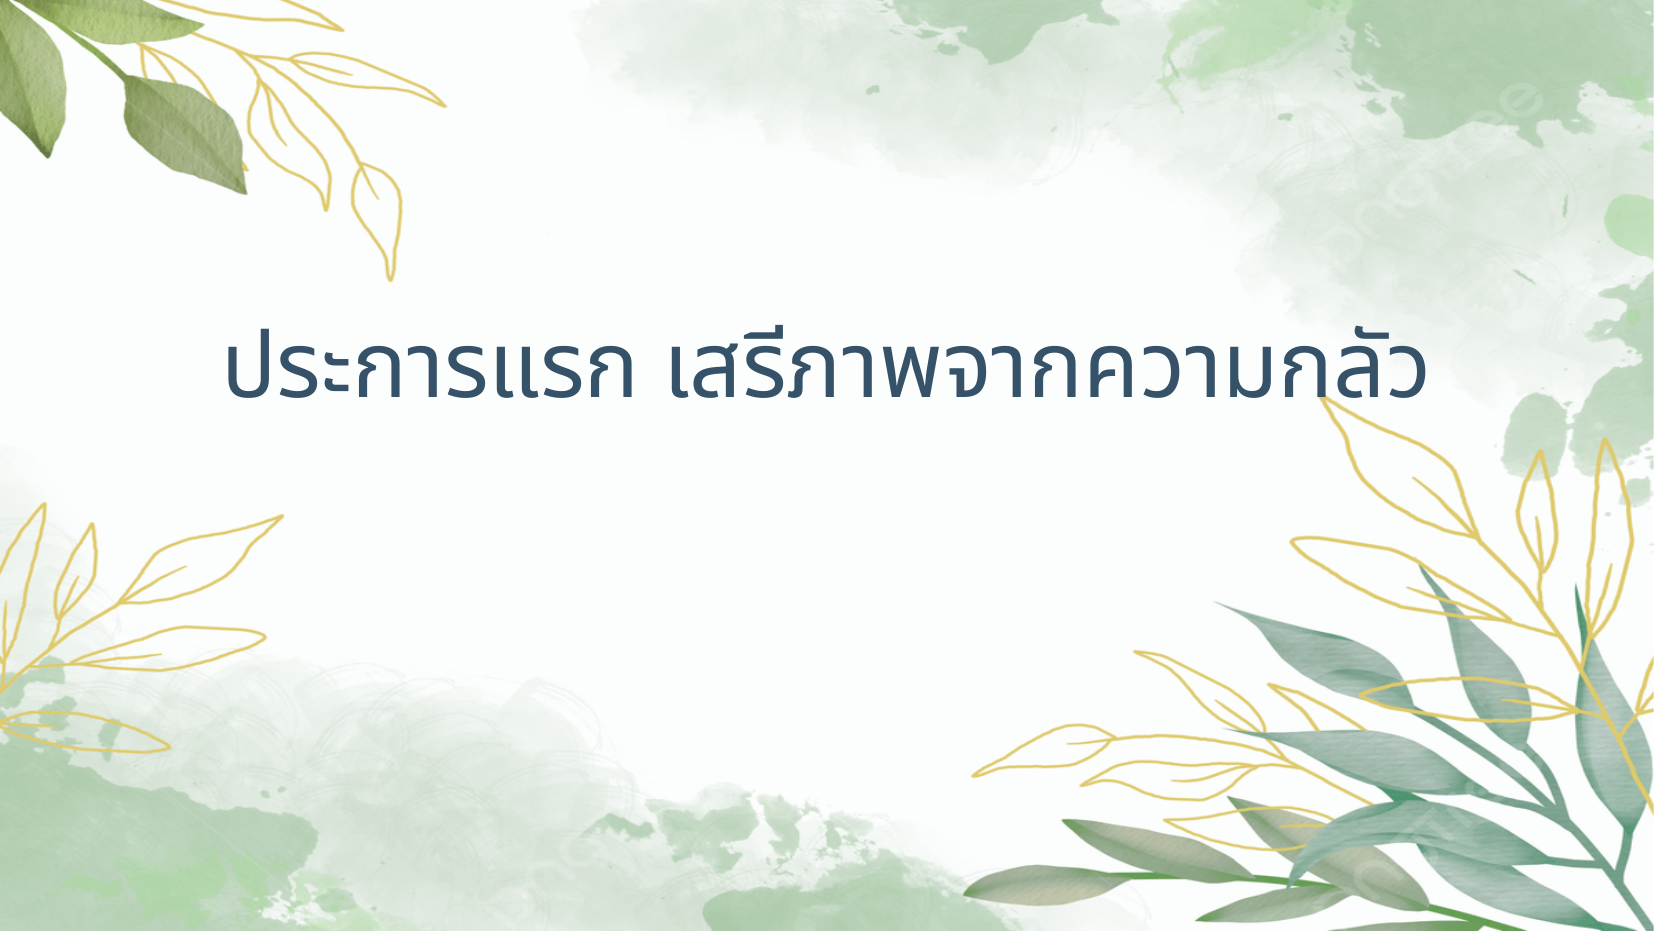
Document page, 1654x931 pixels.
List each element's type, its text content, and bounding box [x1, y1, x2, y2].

title ประการแรก เสรีภาพจากความกลัว [82, 37, 1571, 713]
picture [0, 0, 1654, 931]
